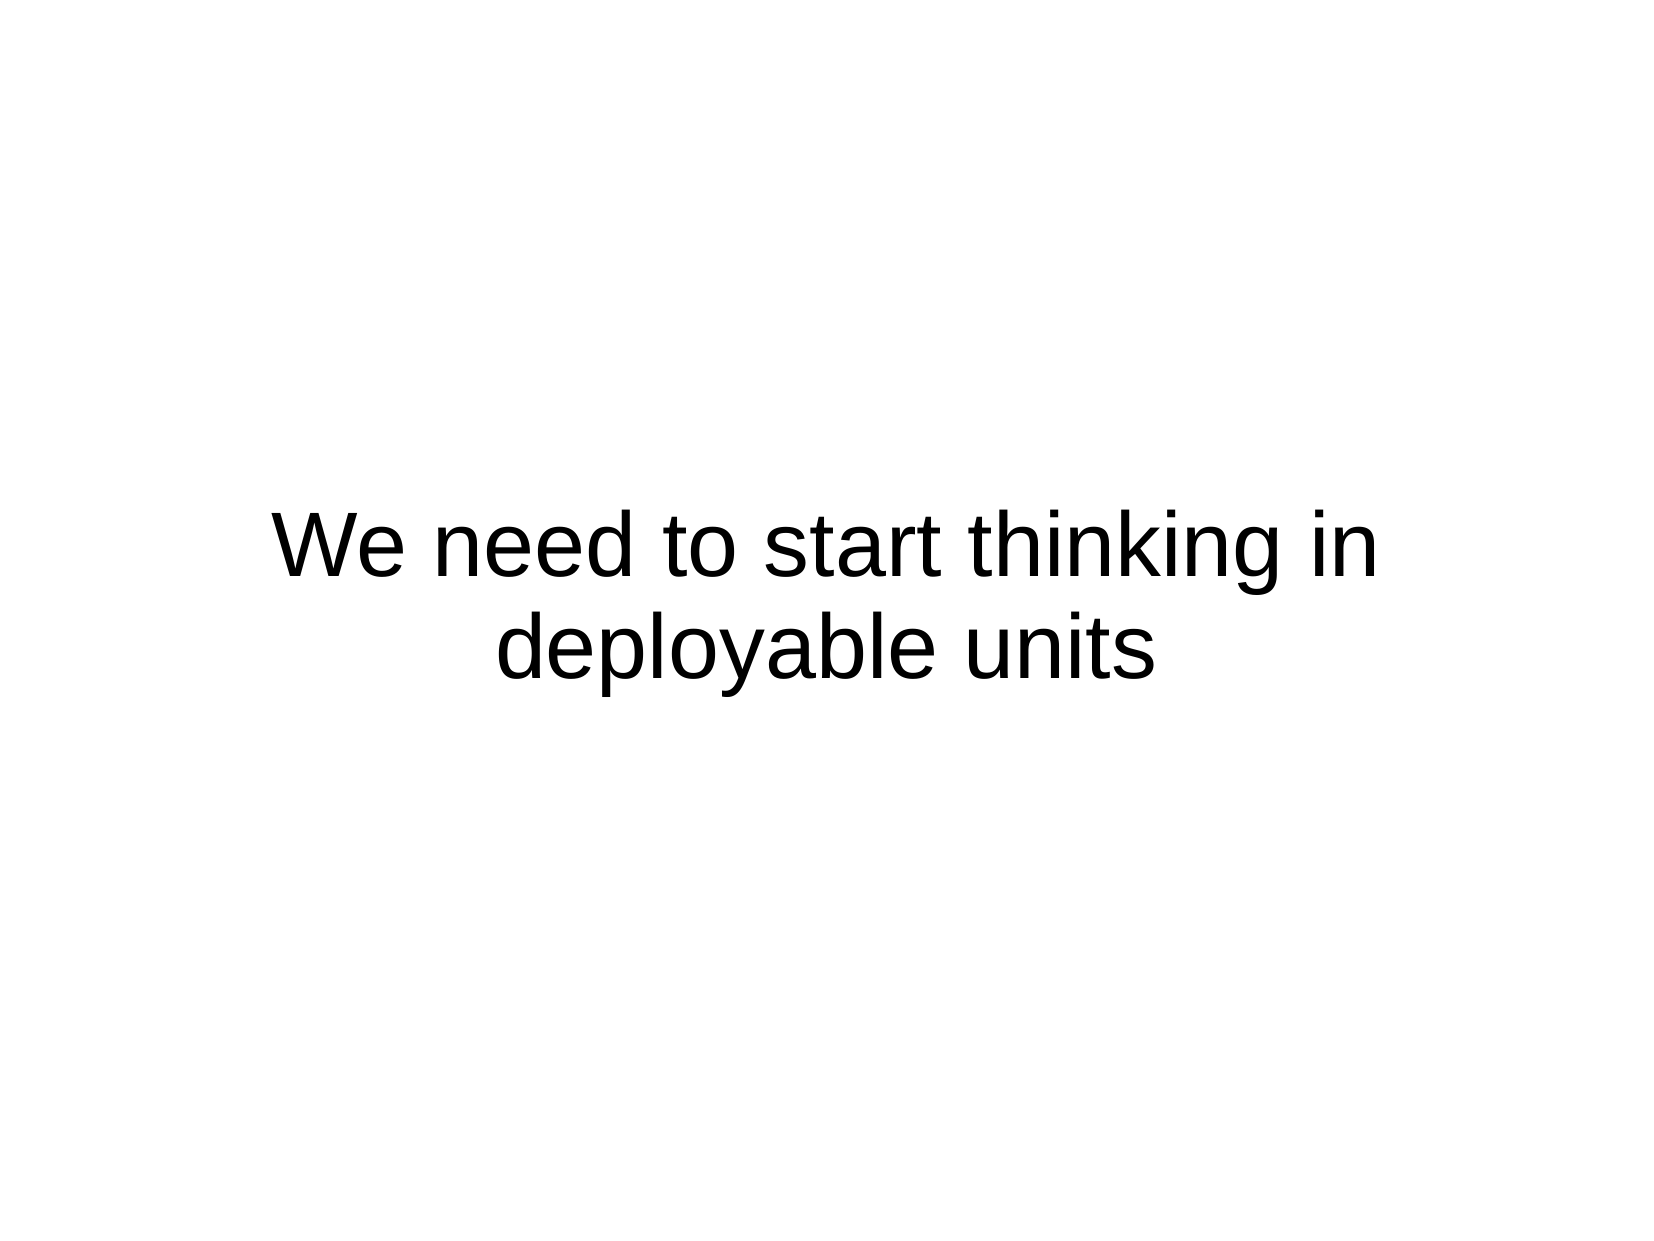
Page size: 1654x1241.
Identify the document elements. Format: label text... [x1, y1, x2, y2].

title We need to start thinking in deployable units [82, 492, 1571, 700]
